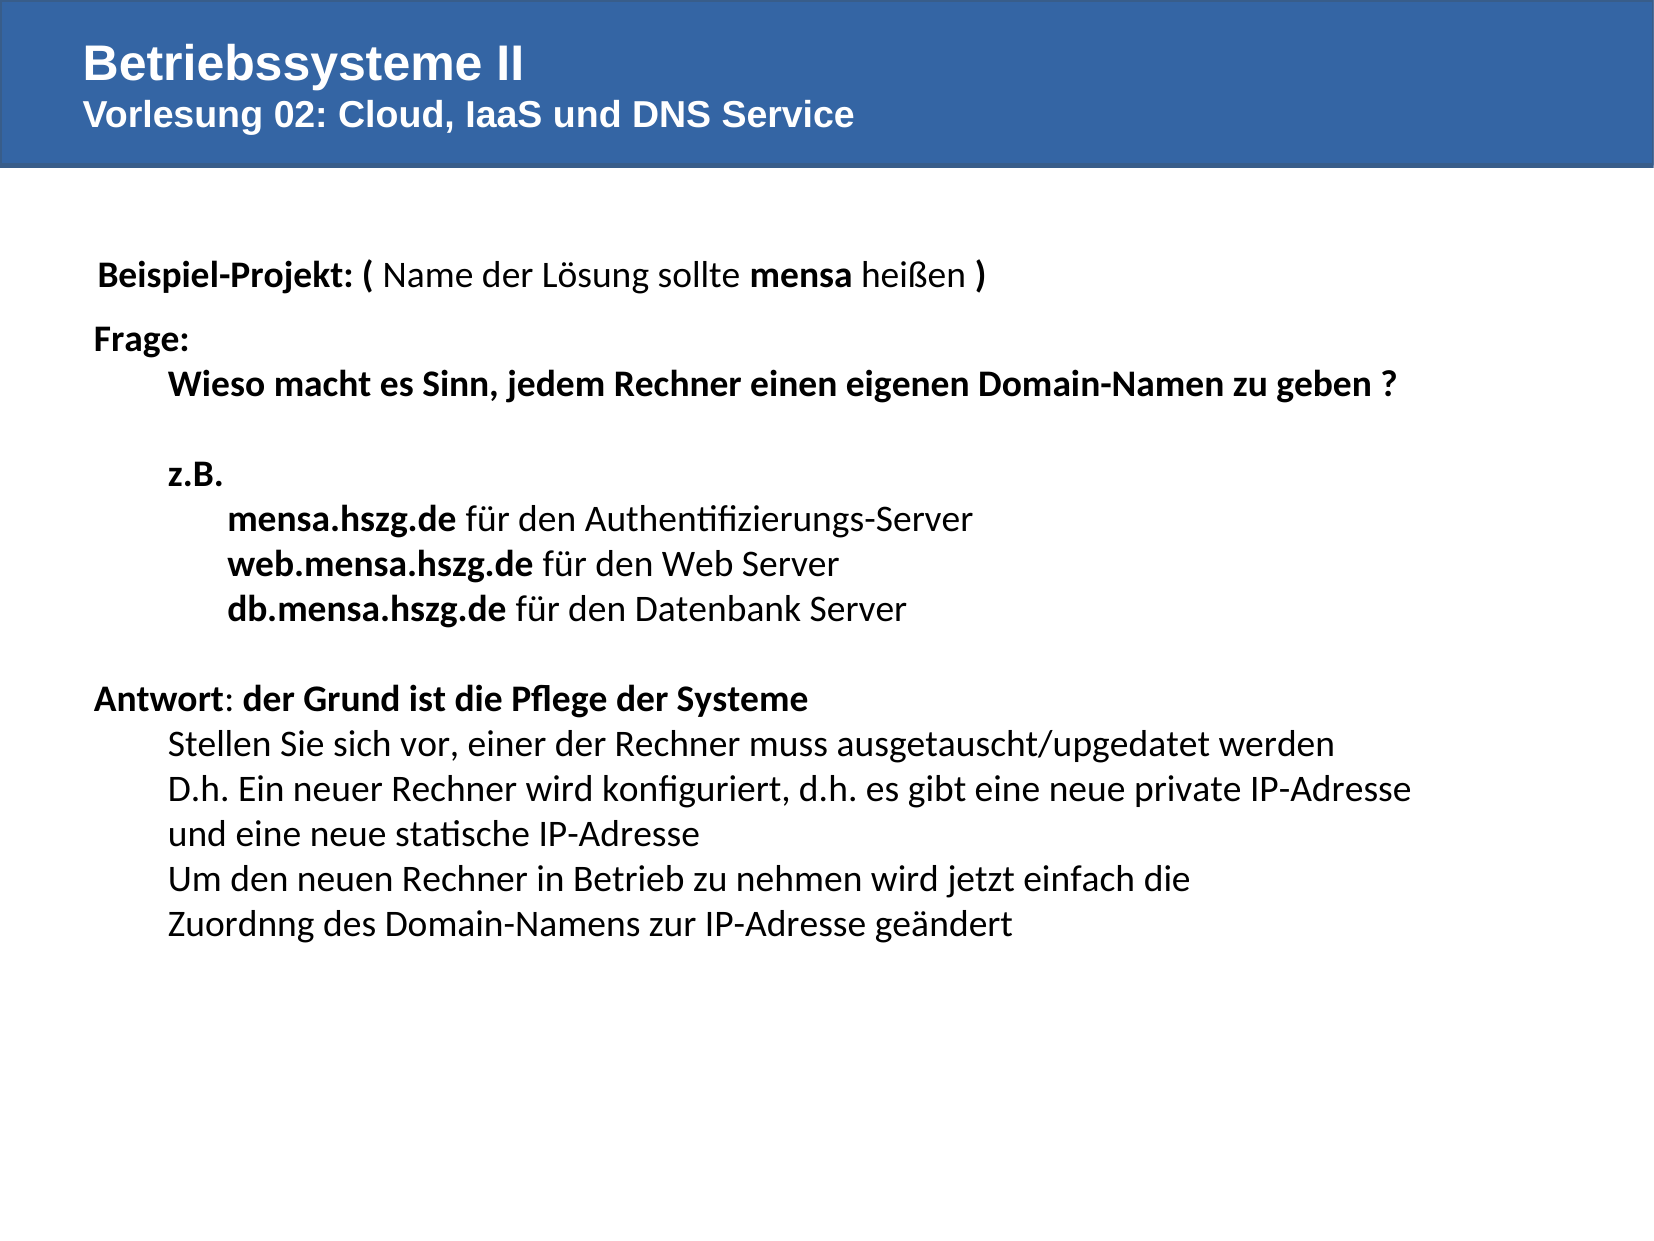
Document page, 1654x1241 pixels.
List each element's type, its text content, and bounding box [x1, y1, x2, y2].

text_box Beispiel-Projekt: ( Name der Lösung sollte mensa heißen ) [83, 242, 1595, 302]
text_box Frage: Wieso macht es Sinn, jedem Rechner einen eigenen Domain-Namen zu geben ? z.B. mensa.hszg.de für den Authentifizierungs-Server web.mensa.hszg.de für den Web Server db.mensa.hszg.de für den Datenbank Server Antwort: der Grund ist die Pflege der Systeme Stellen Sie sich vor, einer der Rechner muss ausgetauscht/upgedatet werden D.h. Ein neuer Rechner wird konfiguriert, d.h. es gibt eine neue private IP-Adresse und eine neue statische IP-Adresse Um den neuen Rechner in Betrieb zu nehmen wird jetzt einfach die Zuordnng des Domain-Namens zur IP-Adresse geändert [79, 305, 1521, 1003]
title Betriebssysteme II Vorlesung 02: Cloud, IaaS und DNS Service [82, 29, 1571, 136]
